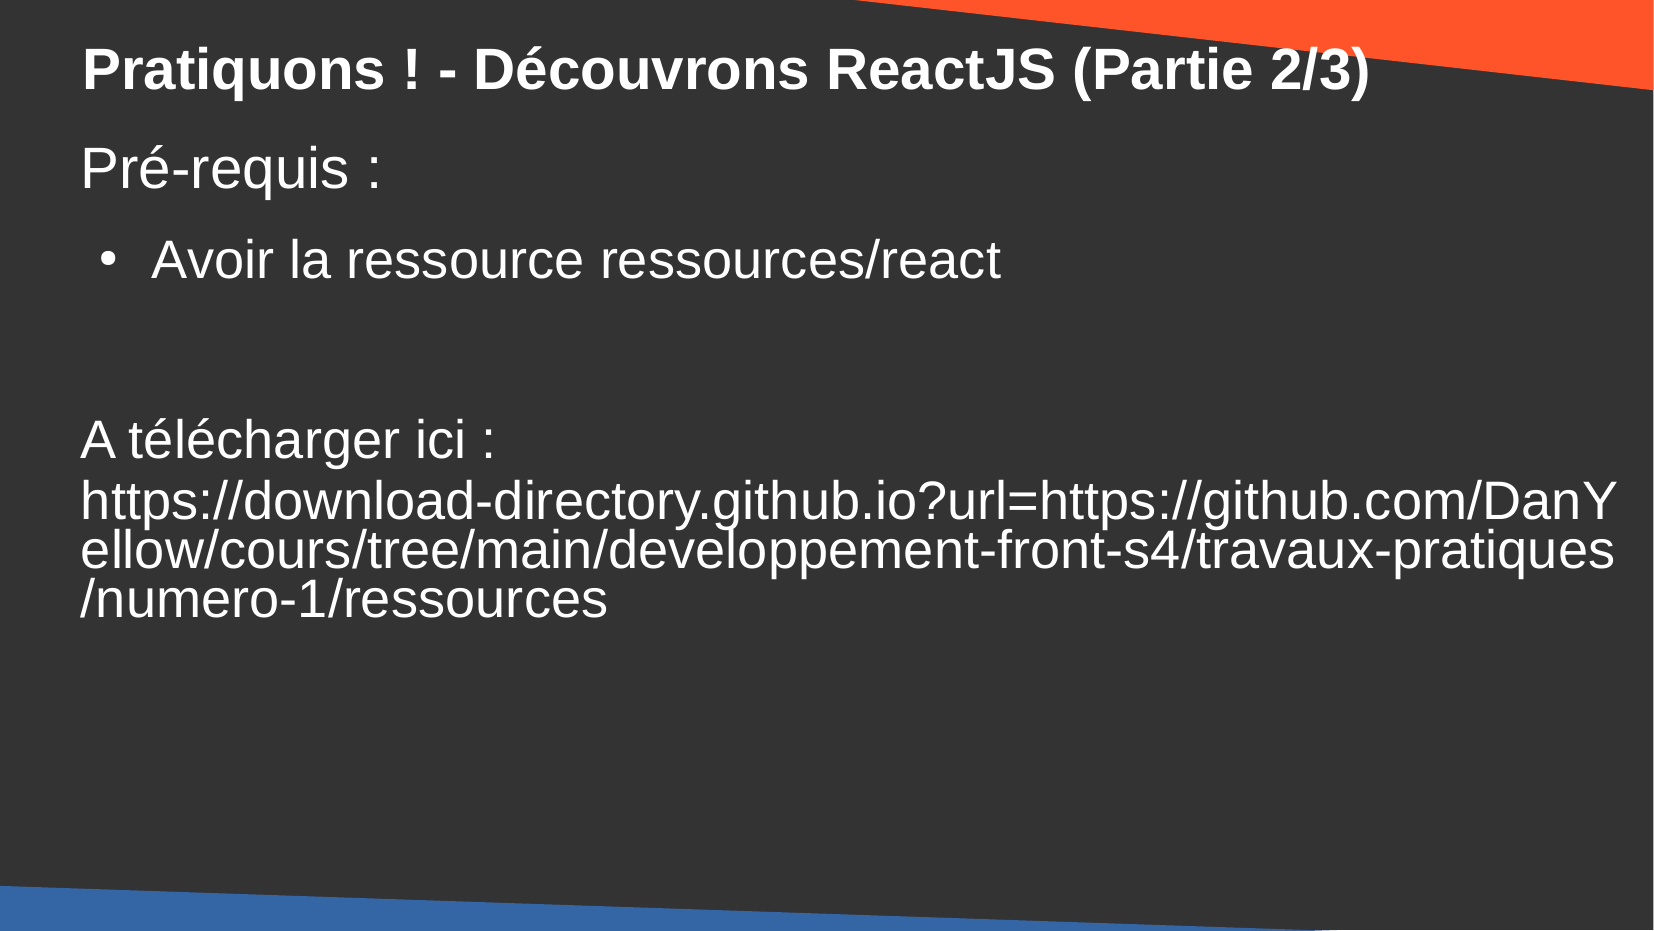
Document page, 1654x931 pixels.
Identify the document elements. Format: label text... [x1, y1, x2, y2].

text_box [854, 0, 1654, 91]
text_box [0, 885, 1337, 931]
title Pratiquons ! - Découvrons ReactJS (Partie 2/3) [82, 37, 1571, 114]
list Pré-requis : Avoir la ressource ressources/react A télécharger ici : https://download-directory.github.io?url=https://github.com/DanYellow/cours/tree/main/developpement-front-s4/travaux-pratiques/numero-1/ressources [80, 135, 1620, 721]
